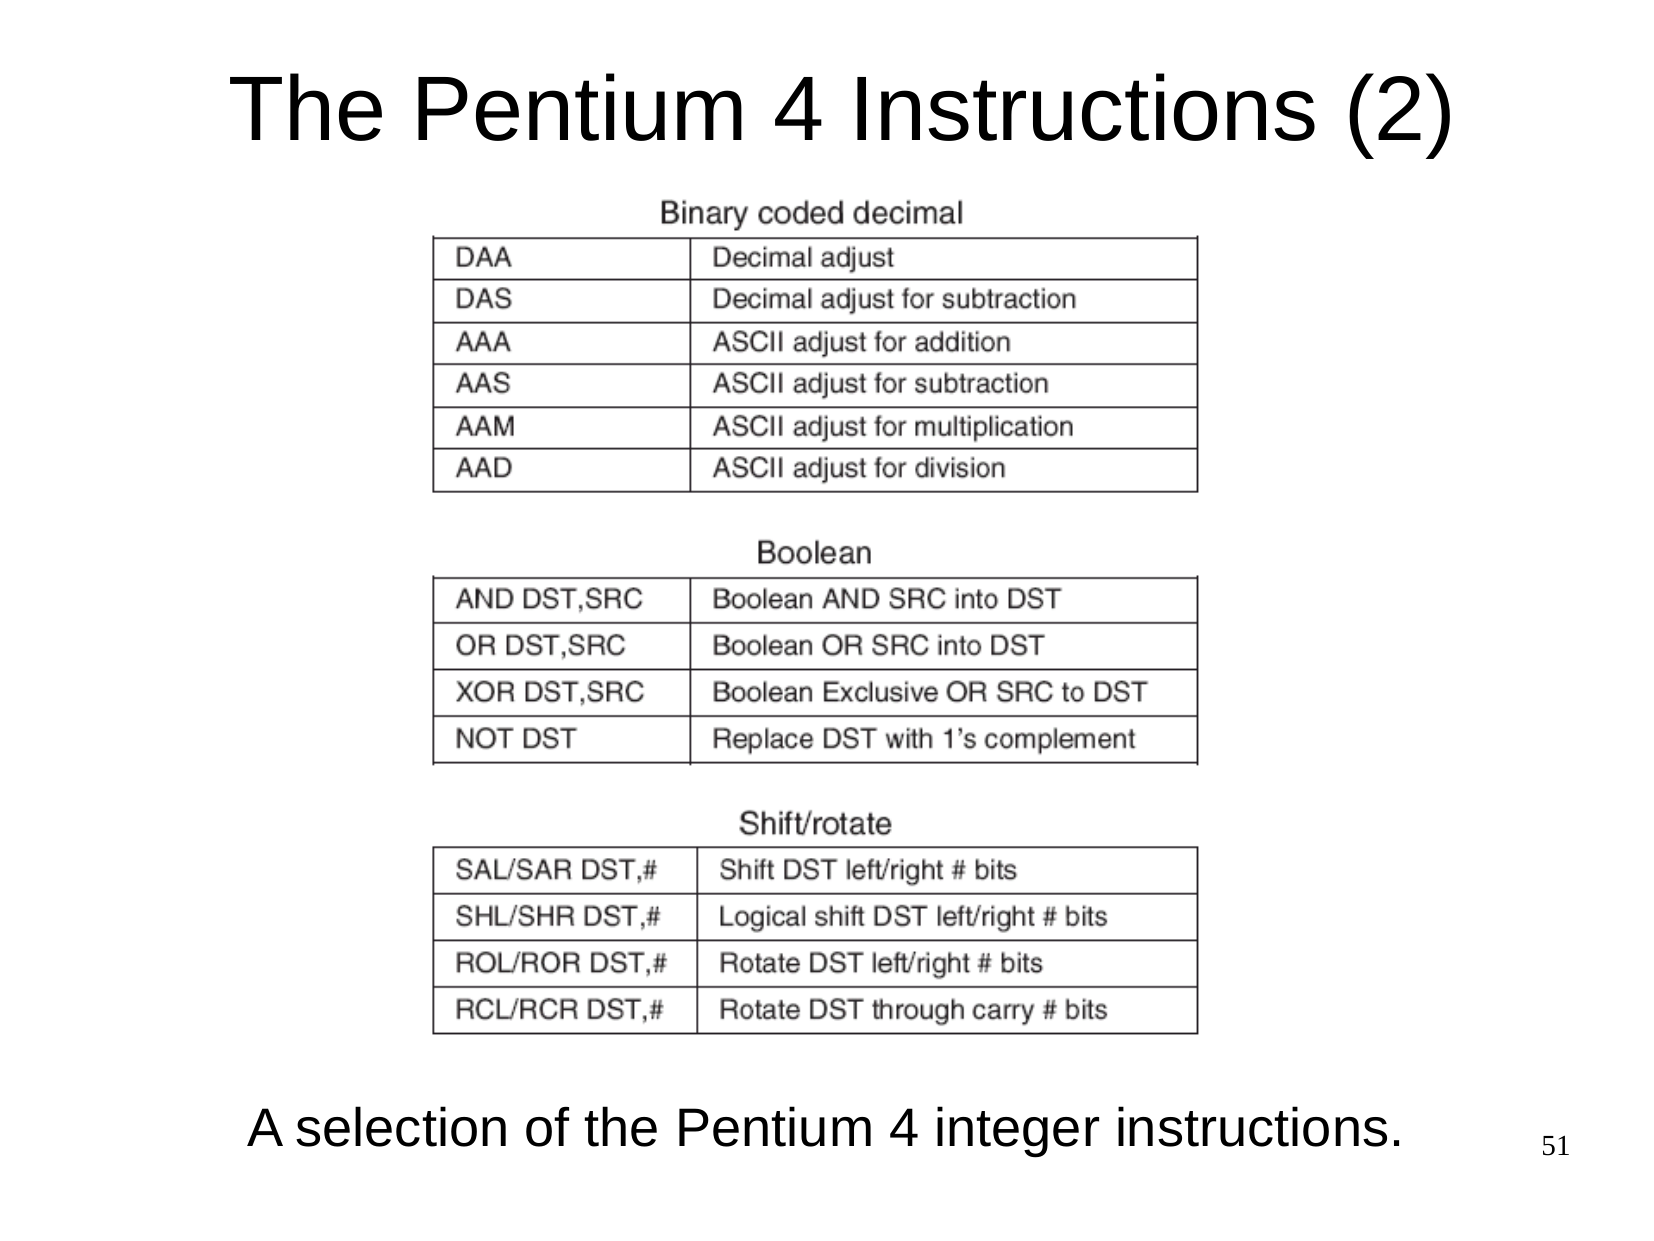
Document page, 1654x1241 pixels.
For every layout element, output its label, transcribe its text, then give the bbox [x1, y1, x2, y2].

picture [419, 179, 1216, 1052]
title The Pentium 4 Instructions (2) [0, 0, 1654, 207]
list A selection of the Pentium 4 integer instructions. [0, 1084, 1654, 1186]
